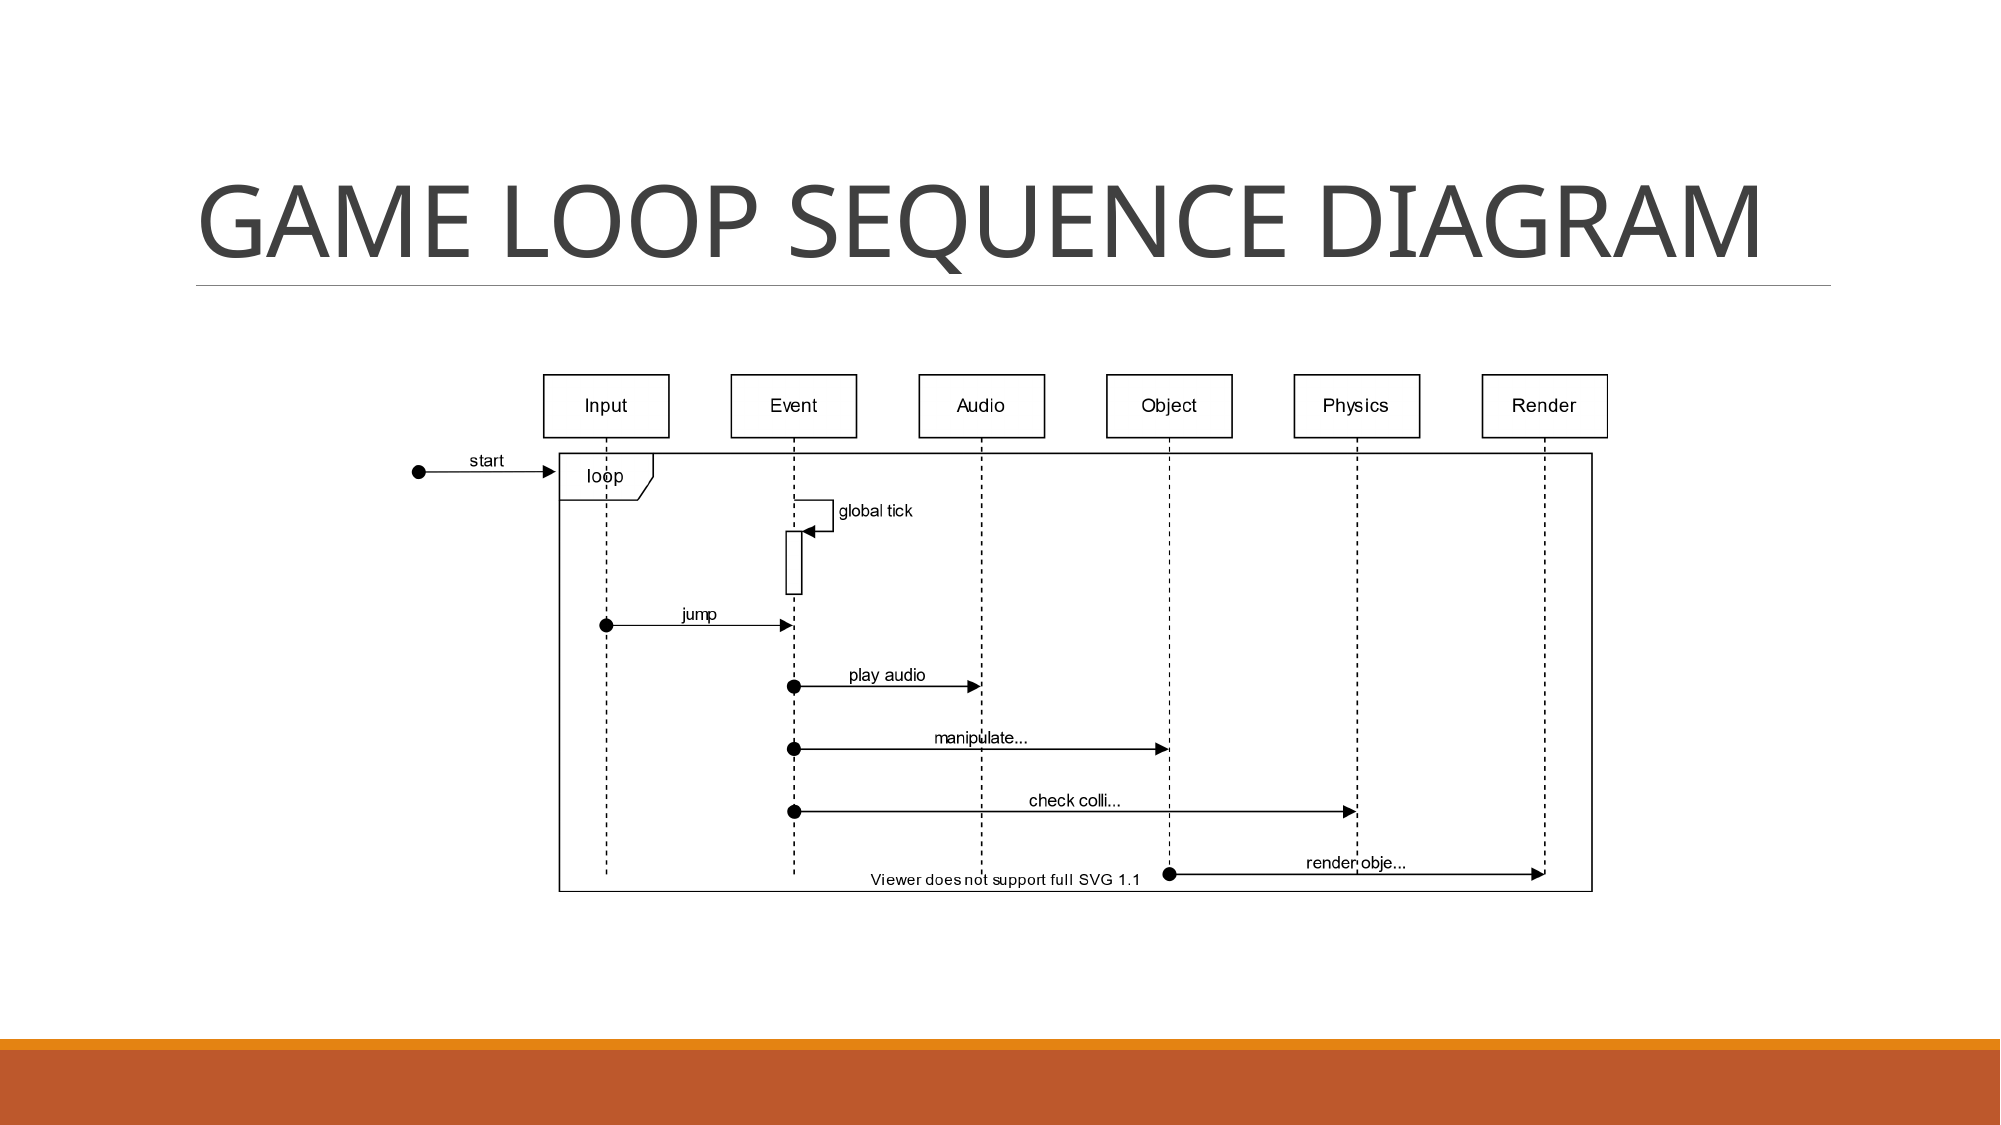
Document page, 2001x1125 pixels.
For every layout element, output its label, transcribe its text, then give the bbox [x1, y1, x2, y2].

picture [402, 374, 1608, 892]
title GAME LOOP SEQUENCE DIAGRAM [180, 47, 1830, 285]
